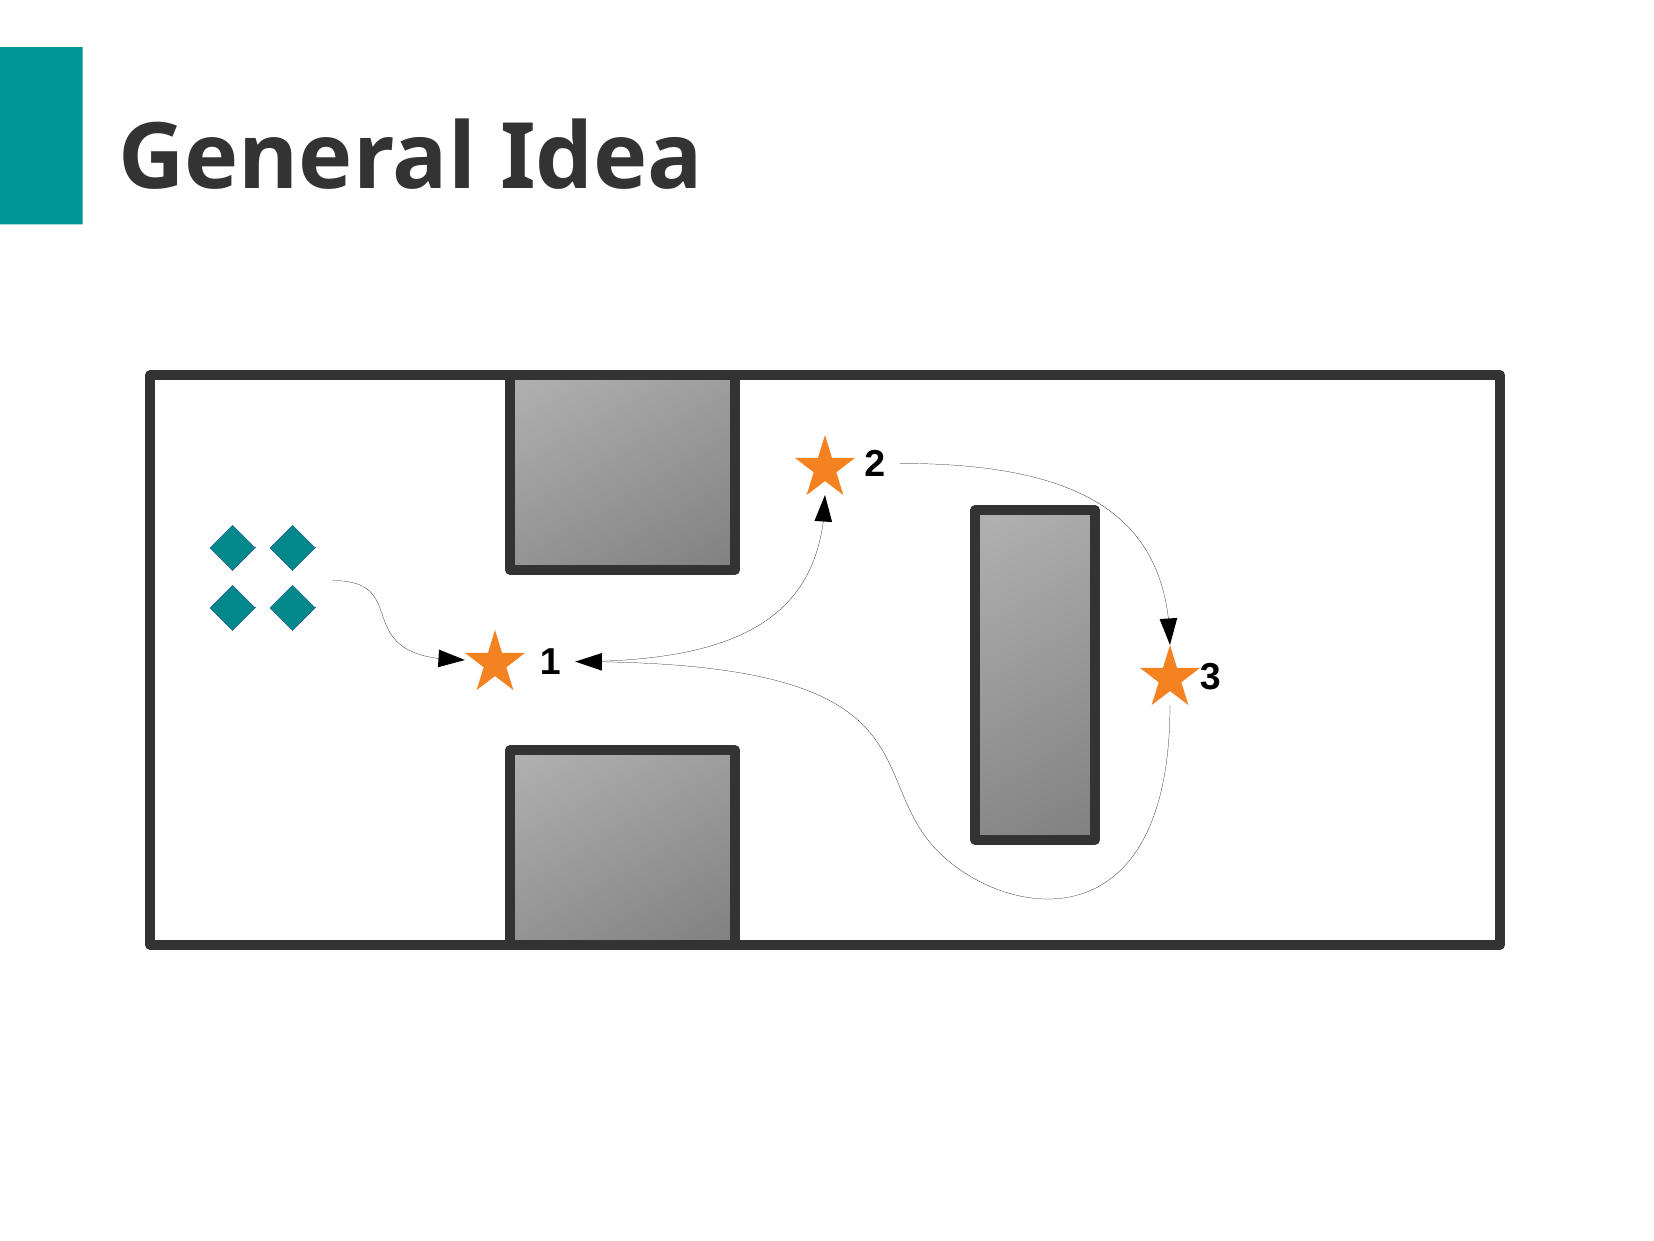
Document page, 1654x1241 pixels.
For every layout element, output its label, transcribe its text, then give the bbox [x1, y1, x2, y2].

text_box [270, 585, 316, 631]
text_box [975, 510, 1096, 841]
text_box [510, 750, 736, 946]
text_box [795, 435, 849, 496]
text_box 2 [849, 435, 901, 492]
text_box [210, 525, 256, 571]
text_box [510, 375, 736, 571]
text_box [1140, 646, 1185, 706]
title General Idea [118, 49, 1571, 257]
text_box 3 [1185, 648, 1236, 706]
text_box [210, 585, 256, 631]
text_box 1 [525, 633, 576, 691]
text_box [465, 630, 525, 691]
text_box [270, 525, 316, 571]
